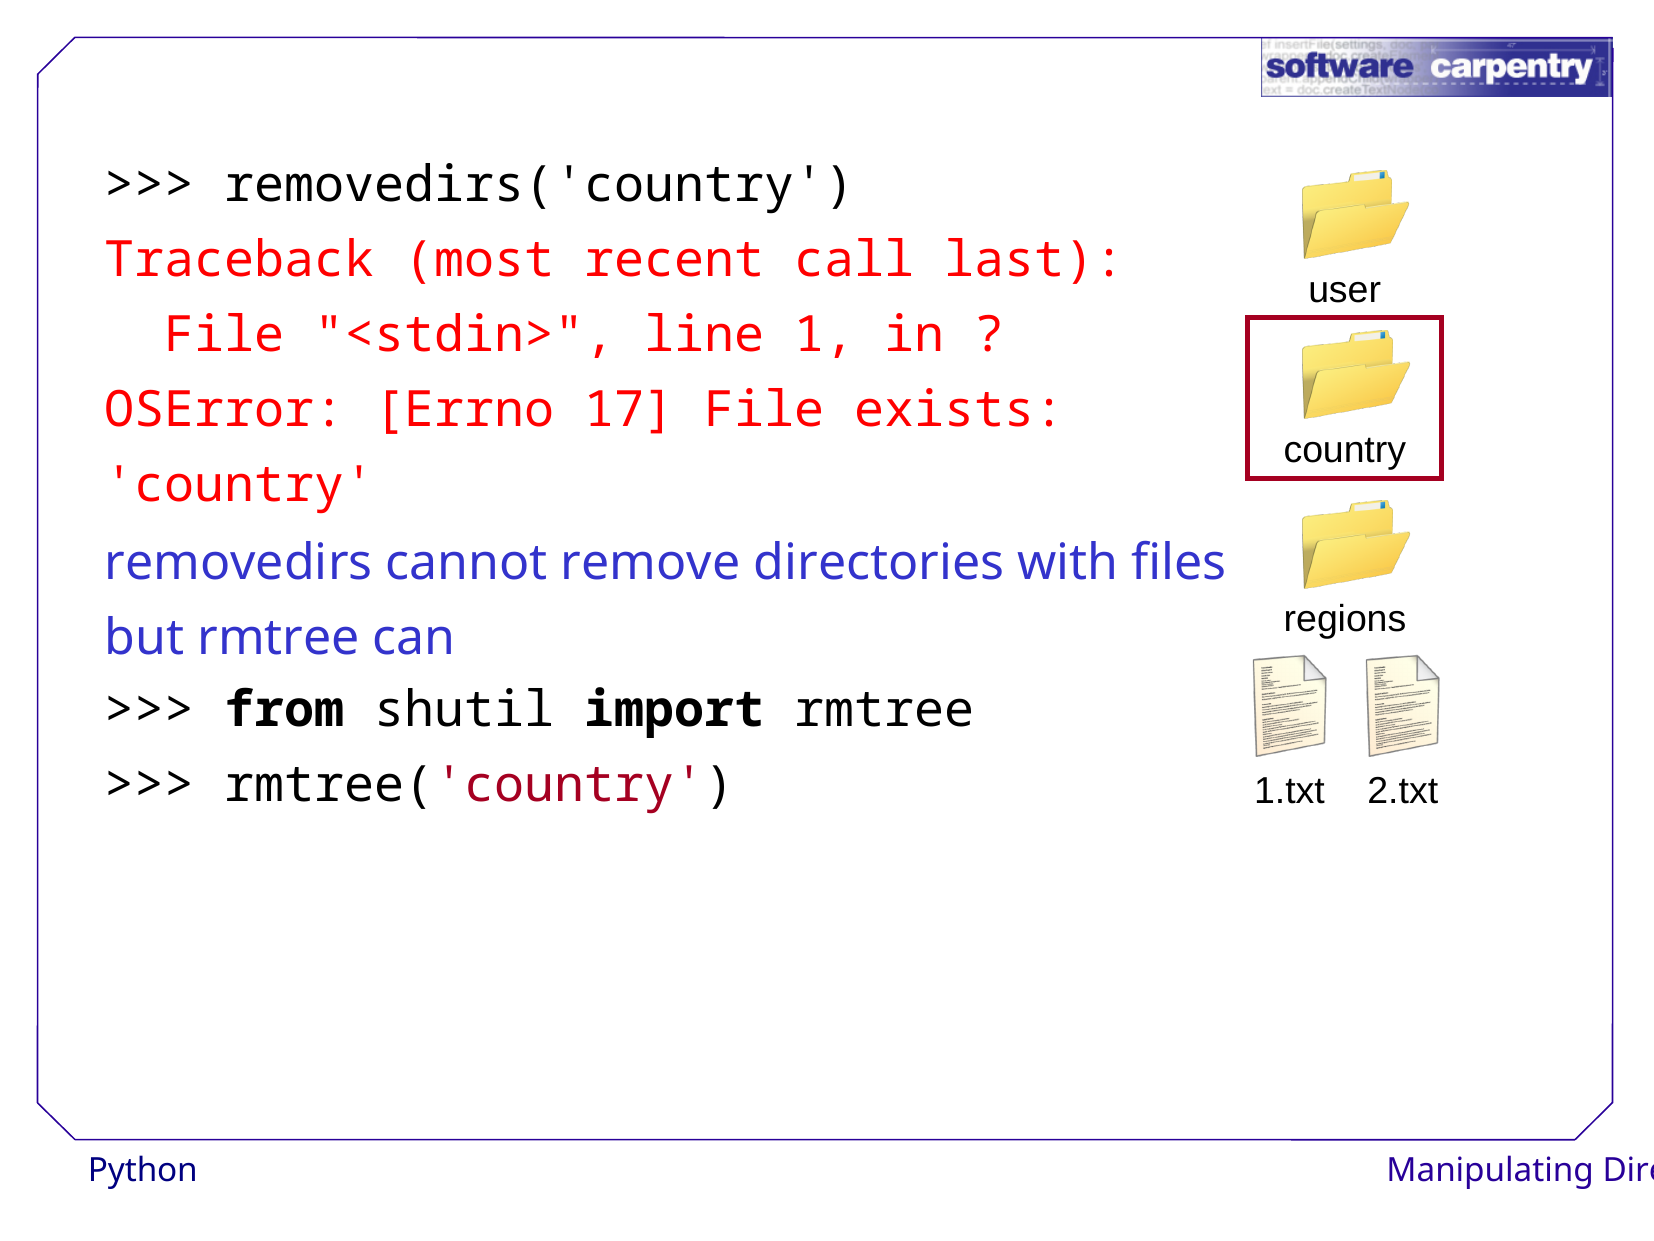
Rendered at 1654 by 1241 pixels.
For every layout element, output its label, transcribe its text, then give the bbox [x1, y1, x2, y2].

picture [1298, 486, 1414, 602]
picture [1261, 39, 1613, 97]
text_box regions [1268, 590, 1422, 649]
picture [1298, 320, 1414, 432]
text_box user [1293, 261, 1396, 315]
text_box country [1268, 420, 1422, 476]
picture [1233, 648, 1460, 762]
text_box >>> removedirs('country') Traceback (most recent call last): File "<stdin>", line 1, in ? OSError: [Errno 17] File exists: 'country' >>> from shutil import rmtree >>> rmtree('country') [89, 128, 1512, 1037]
text_box removedirs cannot remove directories with files but rmtree can [89, 506, 809, 602]
text_box 2.txt [1352, 762, 1454, 820]
text_box 1.txt [1239, 762, 1341, 820]
picture [1298, 156, 1413, 273]
